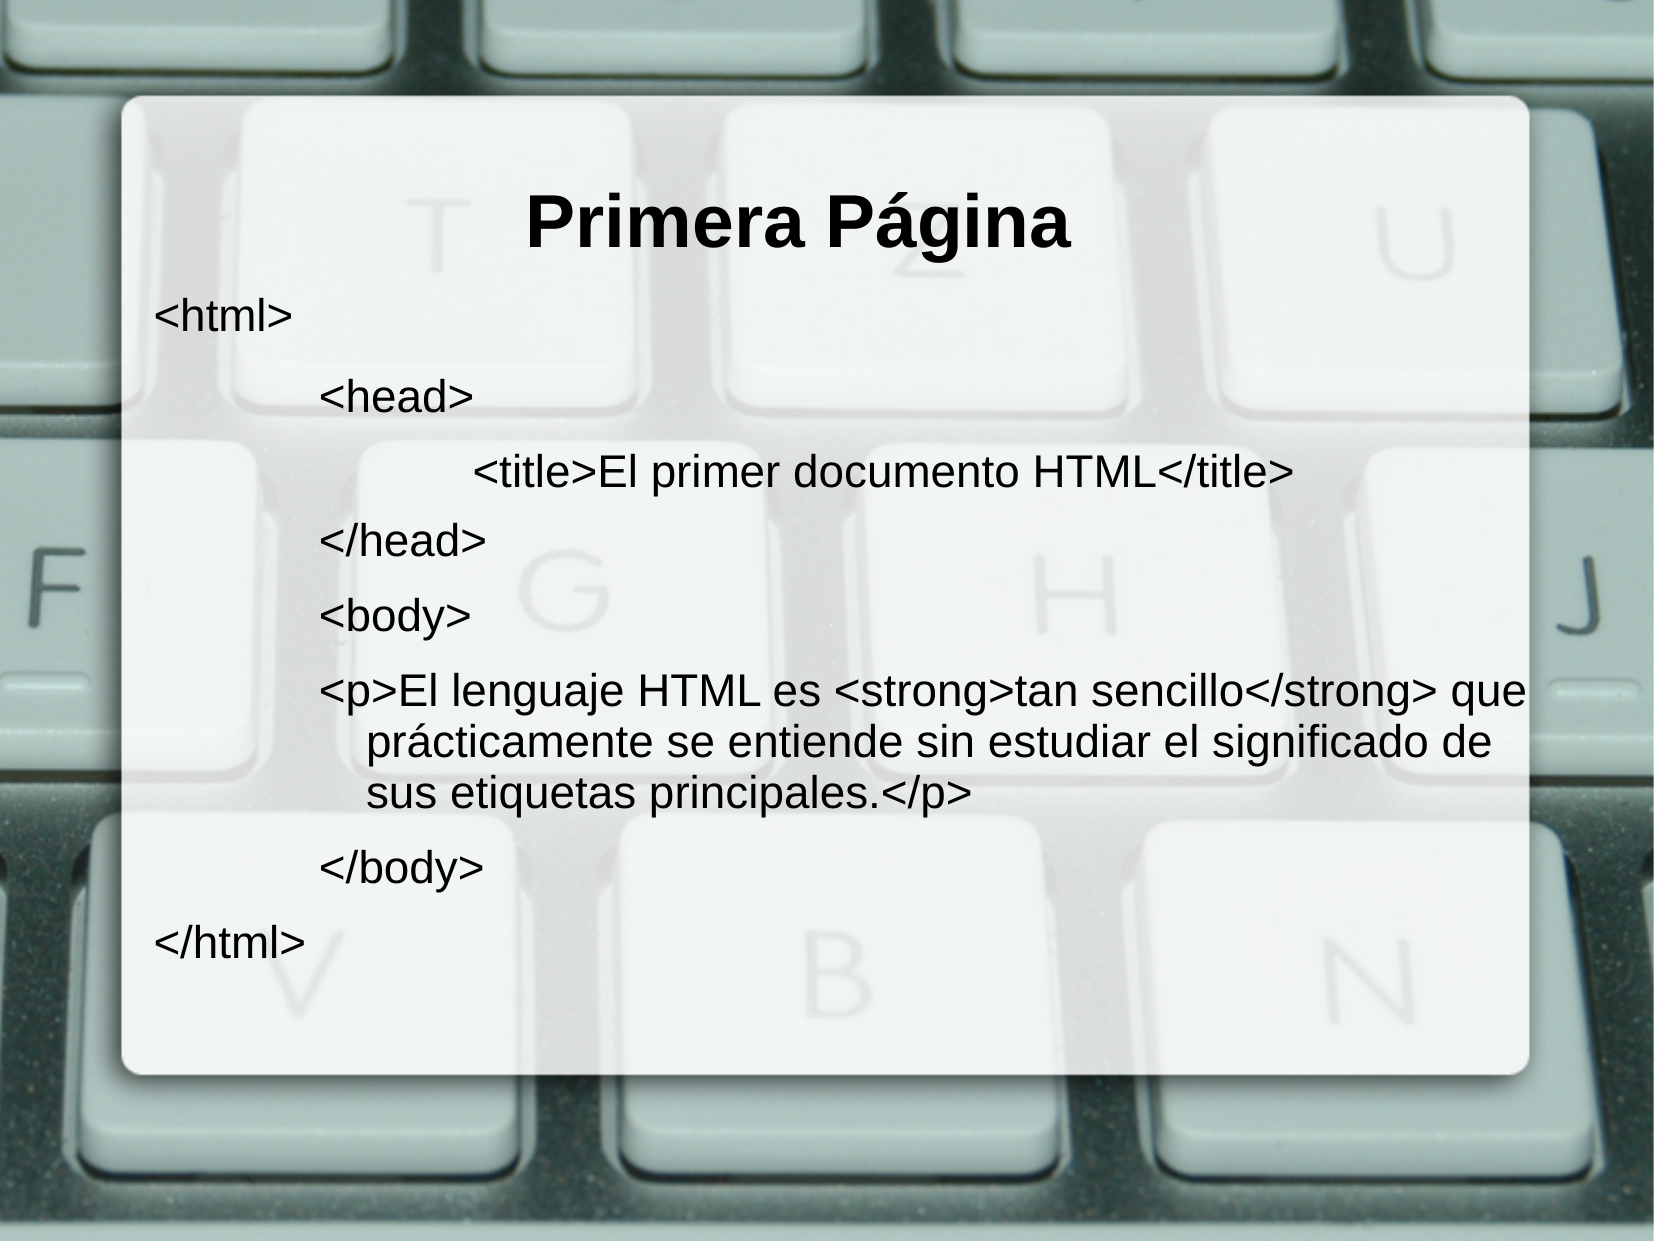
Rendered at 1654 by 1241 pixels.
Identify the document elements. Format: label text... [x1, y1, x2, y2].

picture [0, 0, 1654, 1241]
list <html> <head> <title>El primer documento HTML</title> </head> <body> <p>El lenguaje HTML es <strong>tan sencillo</strong> que prácticamente se entiende sin estudiar el significado de sus etiquetas principales.</p> </body> </html> [82, 290, 1538, 995]
title Primera Página [135, 117, 1506, 290]
